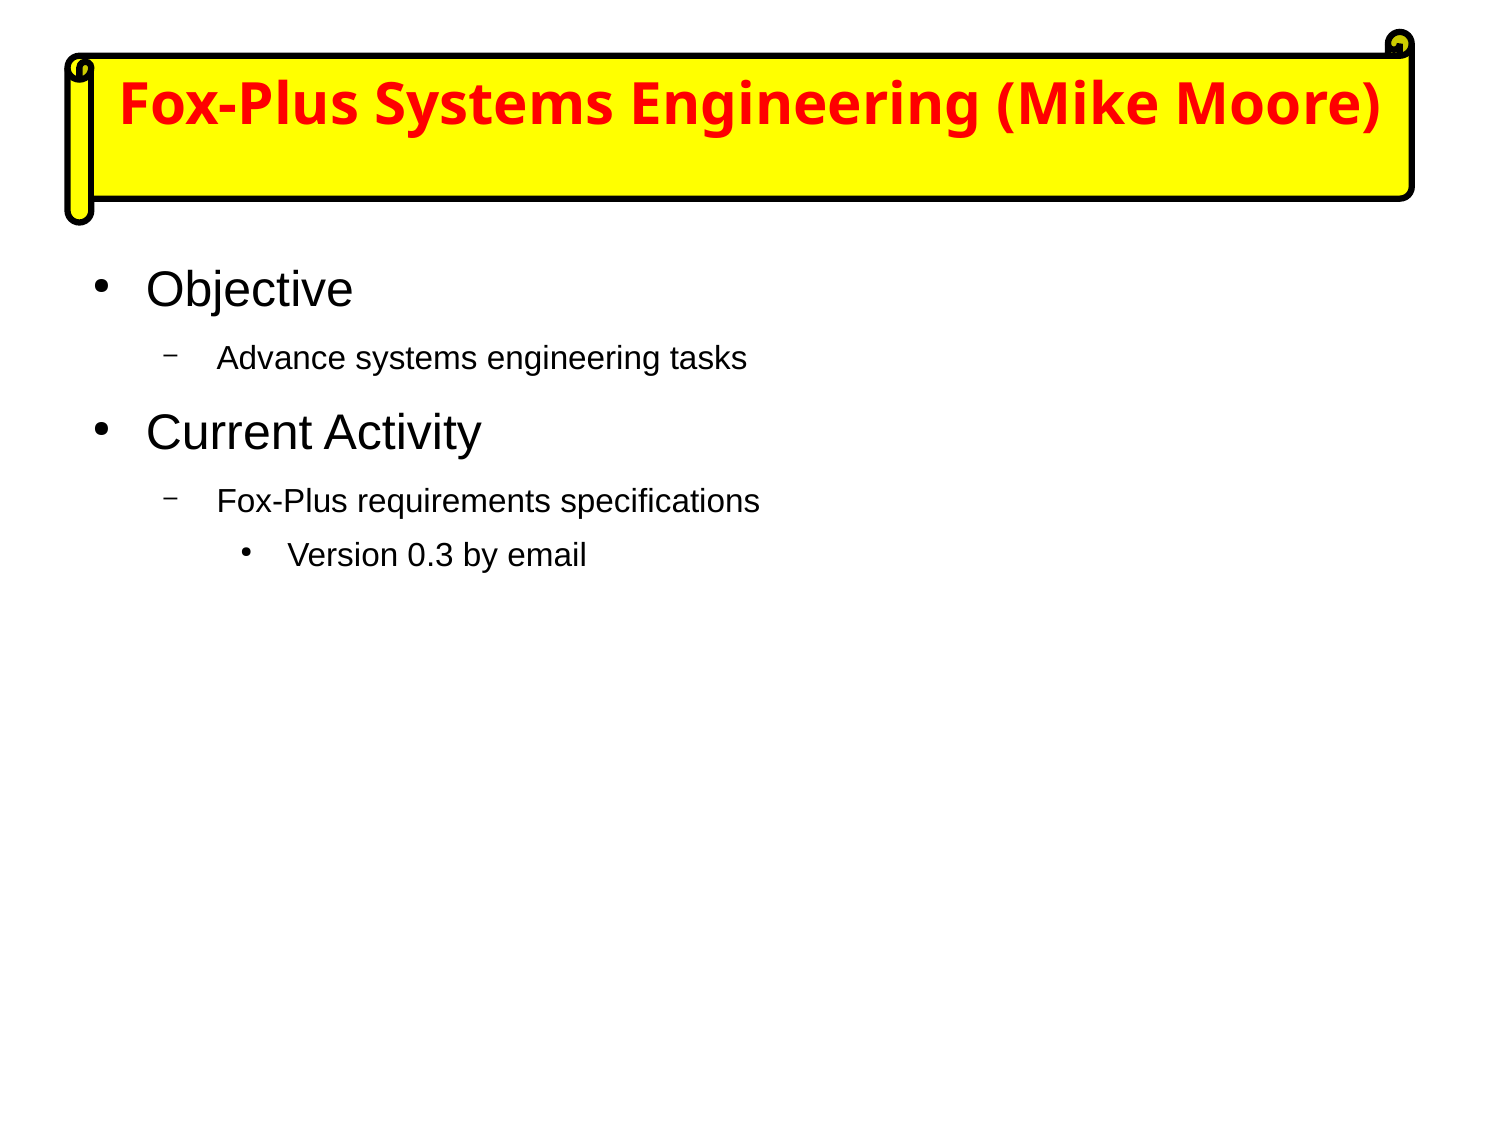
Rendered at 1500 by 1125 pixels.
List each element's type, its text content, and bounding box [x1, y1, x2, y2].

text_box Fox-Plus Systems Engineering (Mike Moore) [0, 58, 1500, 144]
text_box [67, 144, 1412, 223]
list Objective Advance systems engineering tasks Current Activity Fox-Plus requirements specifications Version 0.3 by email [75, 263, 1425, 916]
text_box [72, 31, 1412, 58]
